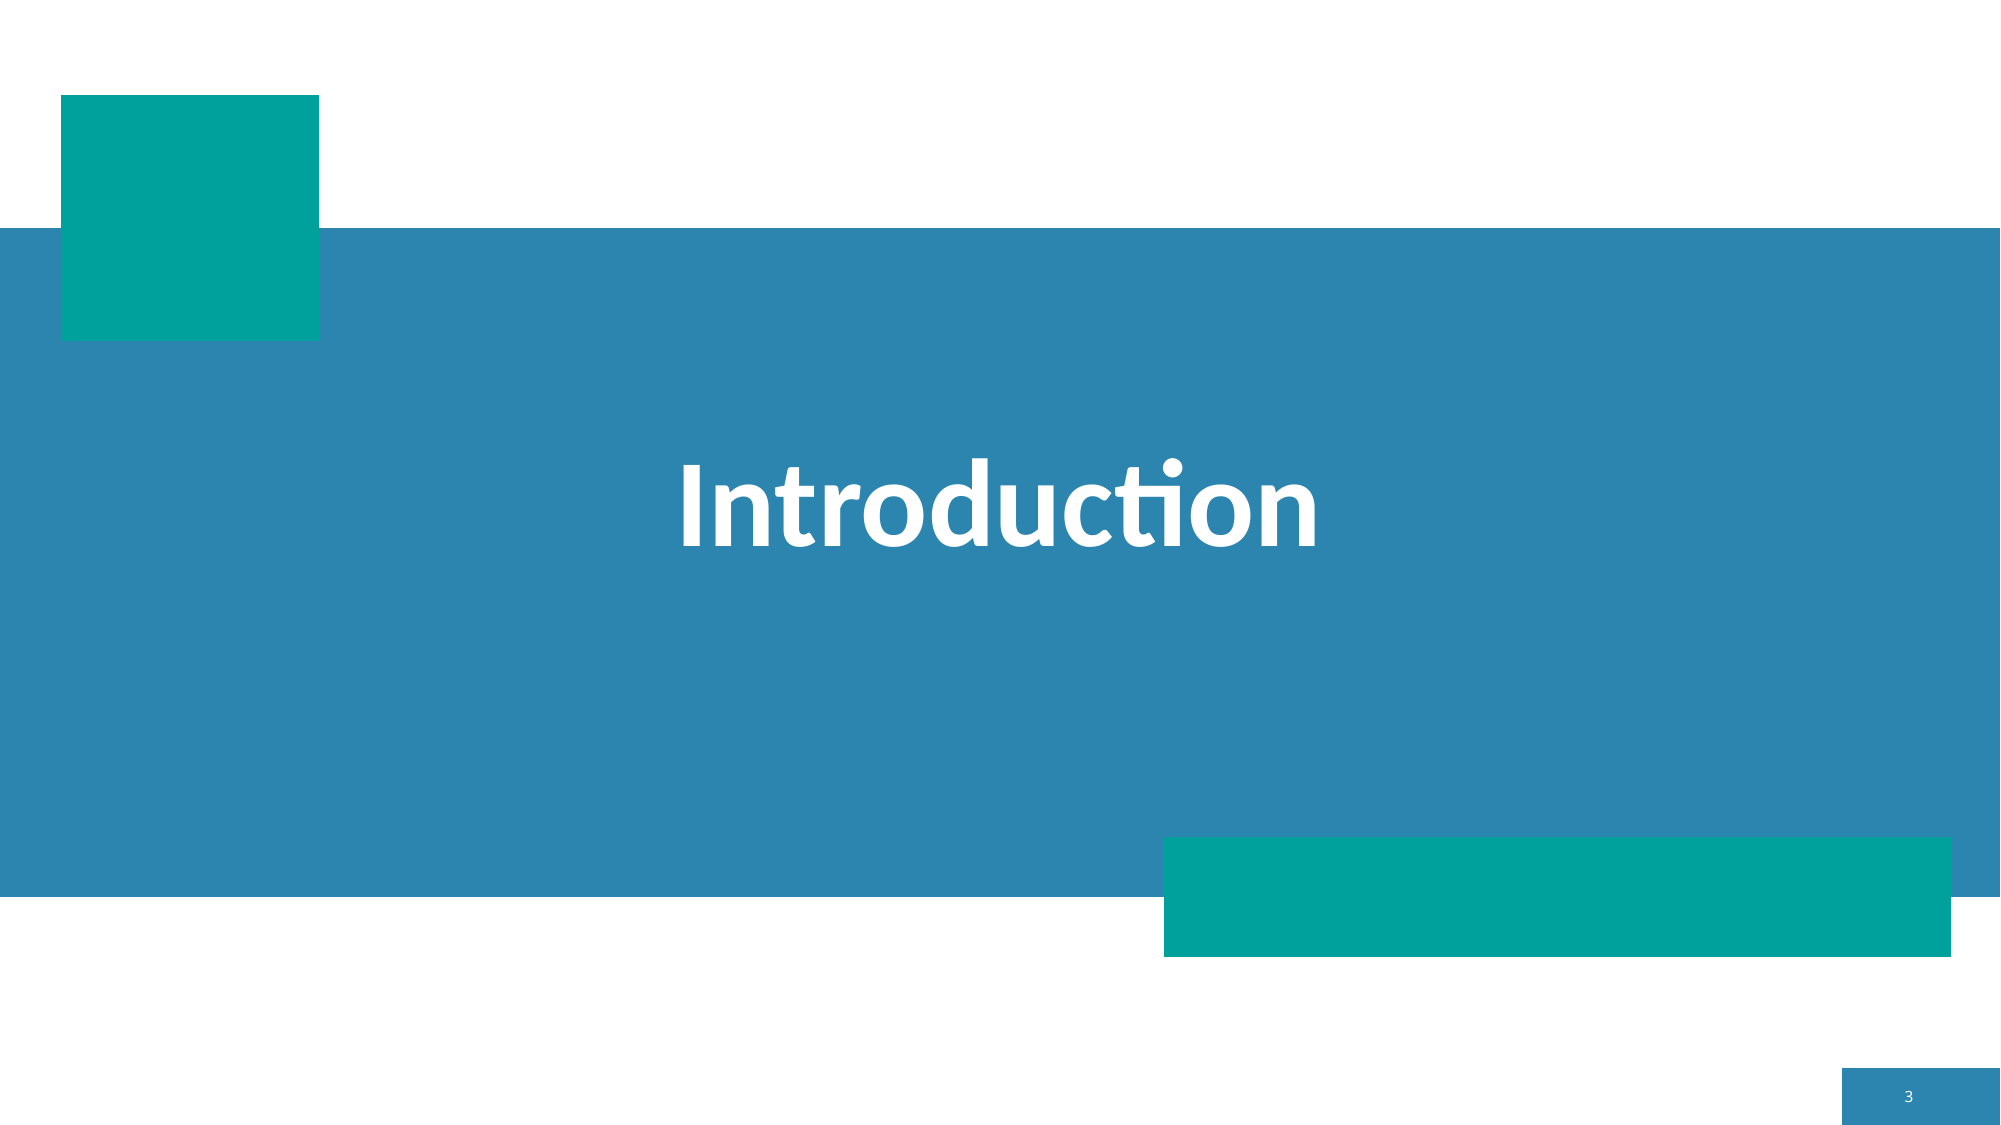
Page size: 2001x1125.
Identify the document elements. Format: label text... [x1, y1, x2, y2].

title Introduction [136, 382, 1862, 629]
text_box [1889, 1079, 1951, 1114]
